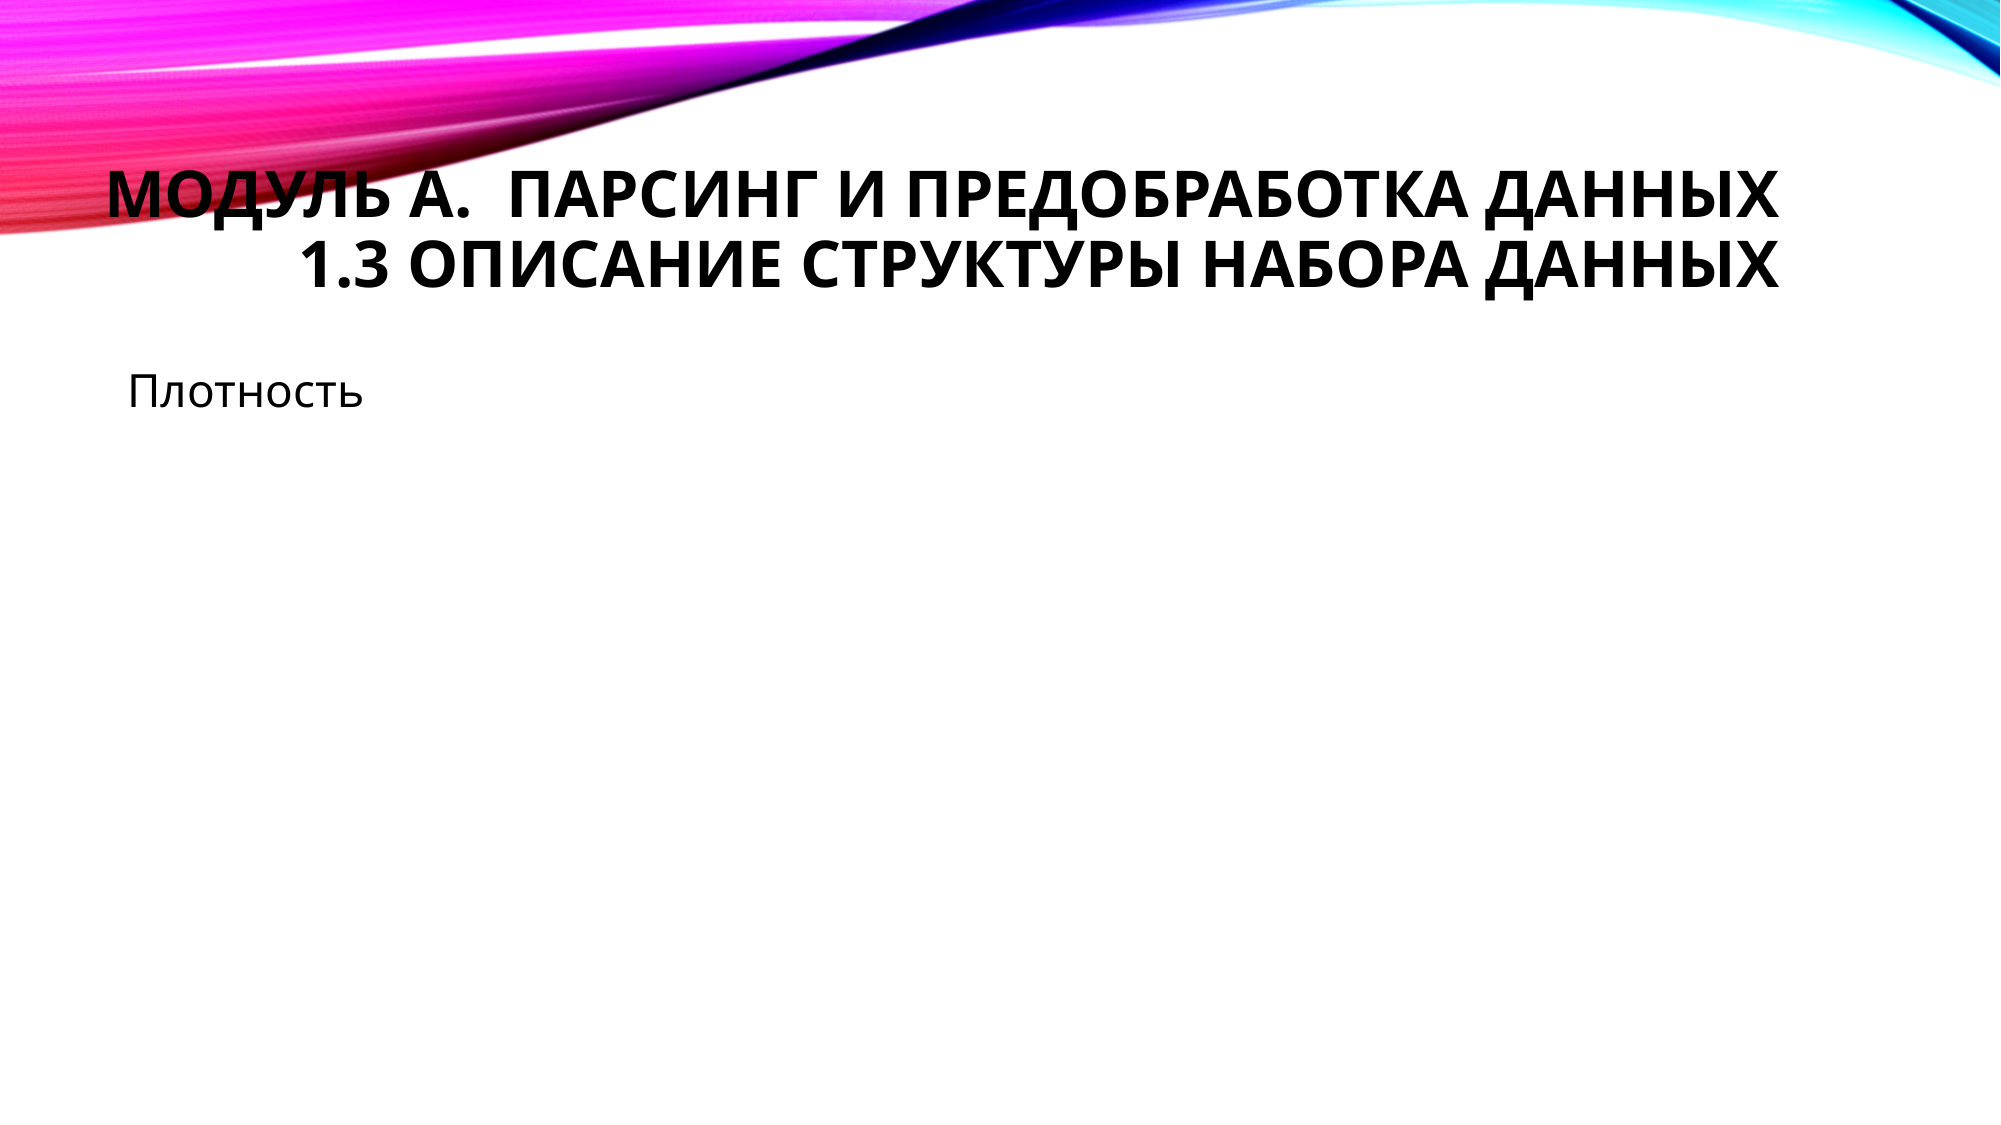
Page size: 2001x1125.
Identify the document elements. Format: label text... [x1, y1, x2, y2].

text_box Модуль А. Парсинг и предобработка данных 1.3 Описание структуры набора данных [89, 125, 1888, 338]
list Плотность [112, 360, 1888, 1021]
